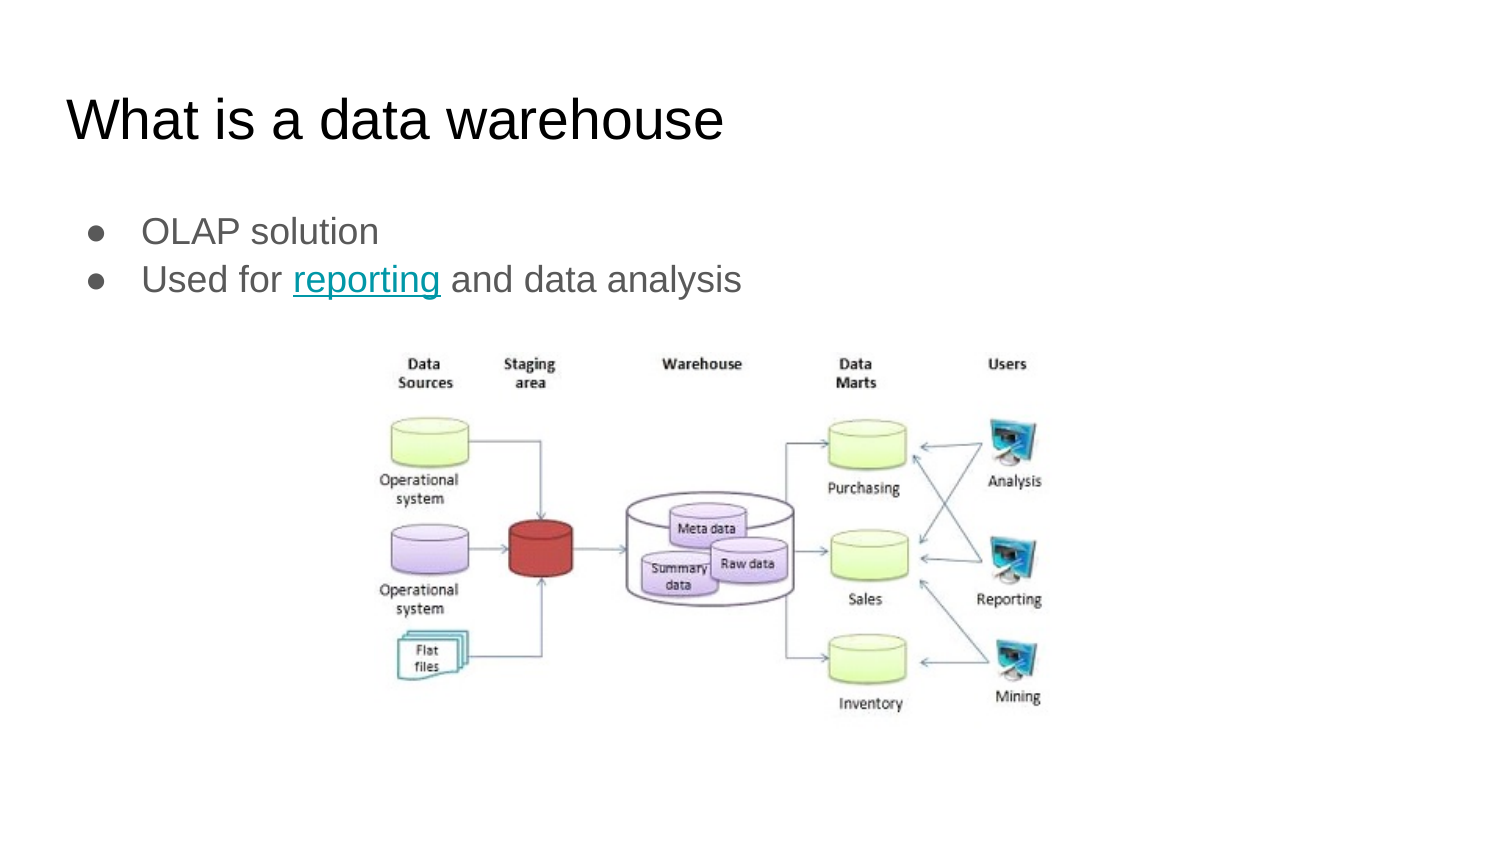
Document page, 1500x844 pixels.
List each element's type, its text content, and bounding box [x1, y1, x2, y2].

title What is a data warehouse [51, 72, 1449, 167]
list OLAP solution Used for reporting and data analysis [51, 189, 1449, 750]
picture [374, 352, 1053, 750]
